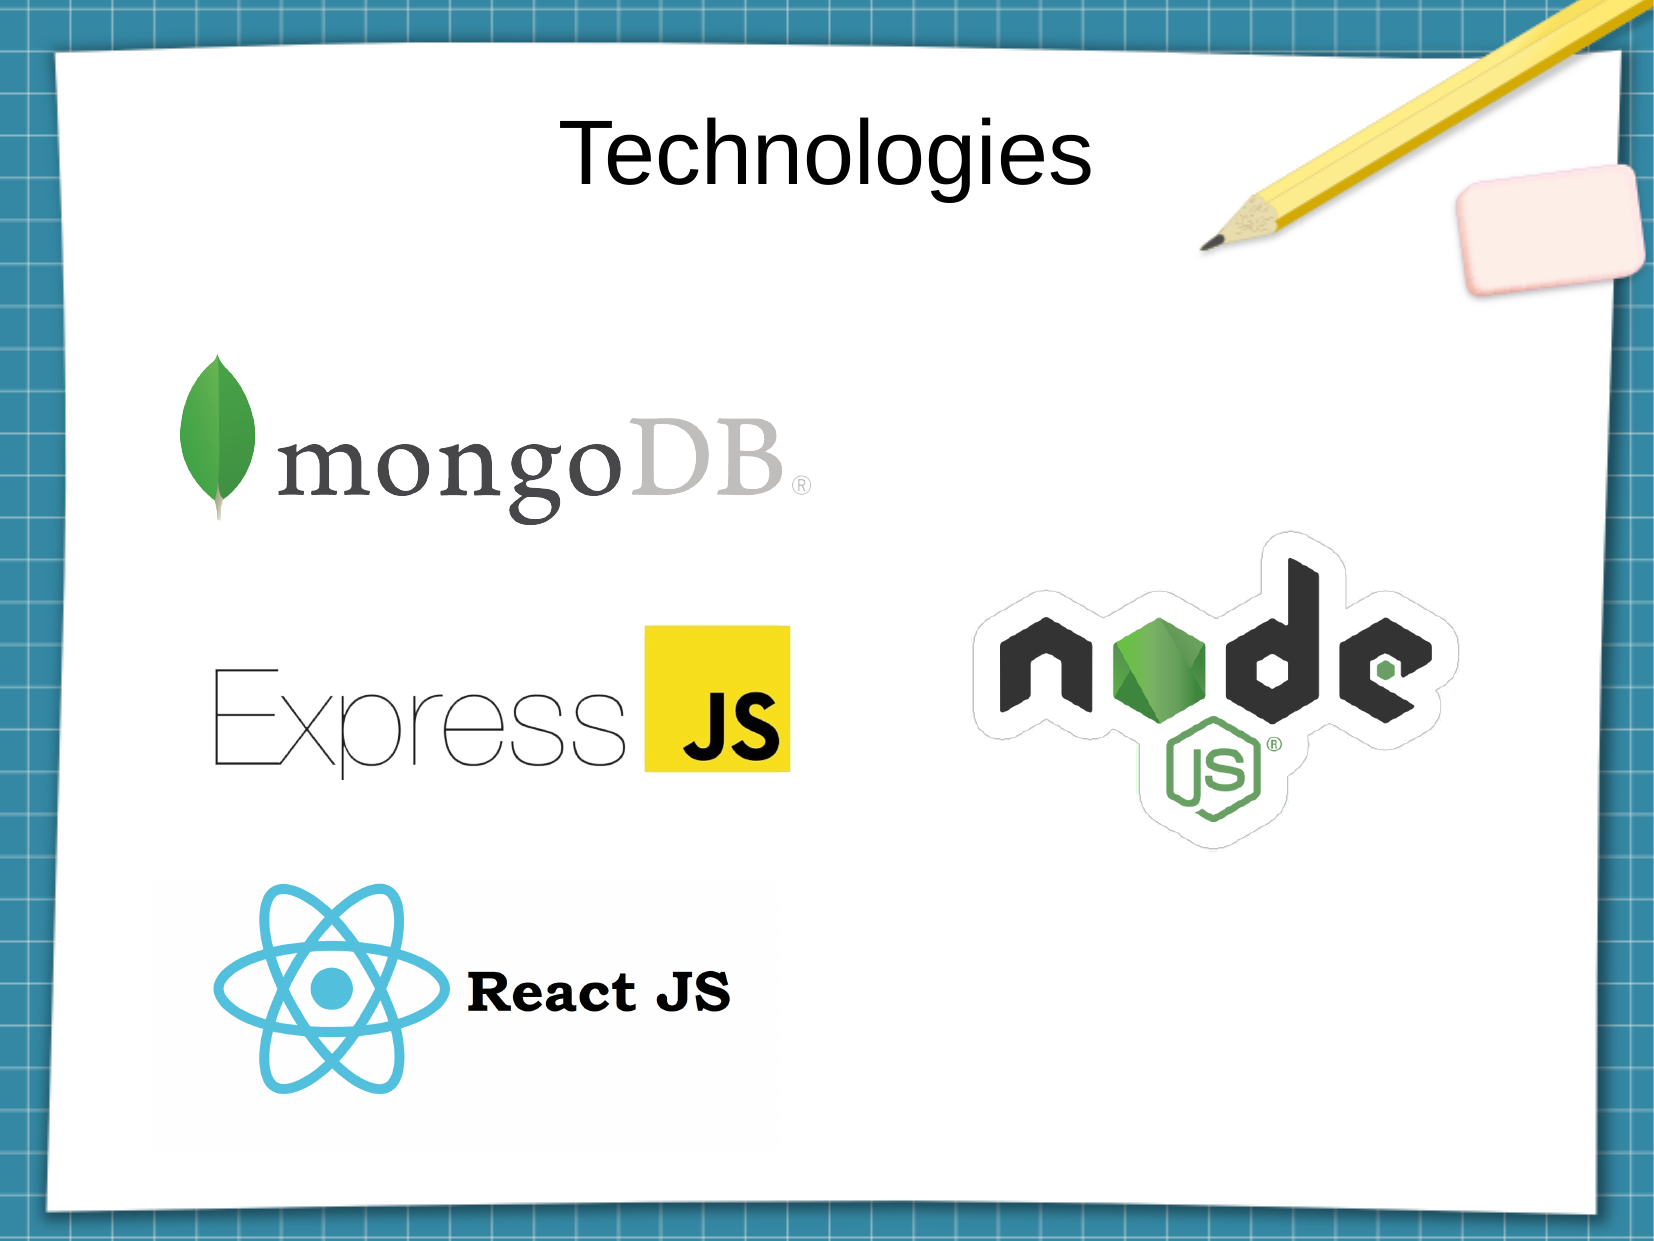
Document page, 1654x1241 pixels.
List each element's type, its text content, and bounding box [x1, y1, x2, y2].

title Technologies [82, 49, 1571, 257]
picture [0, 0, 1654, 1241]
